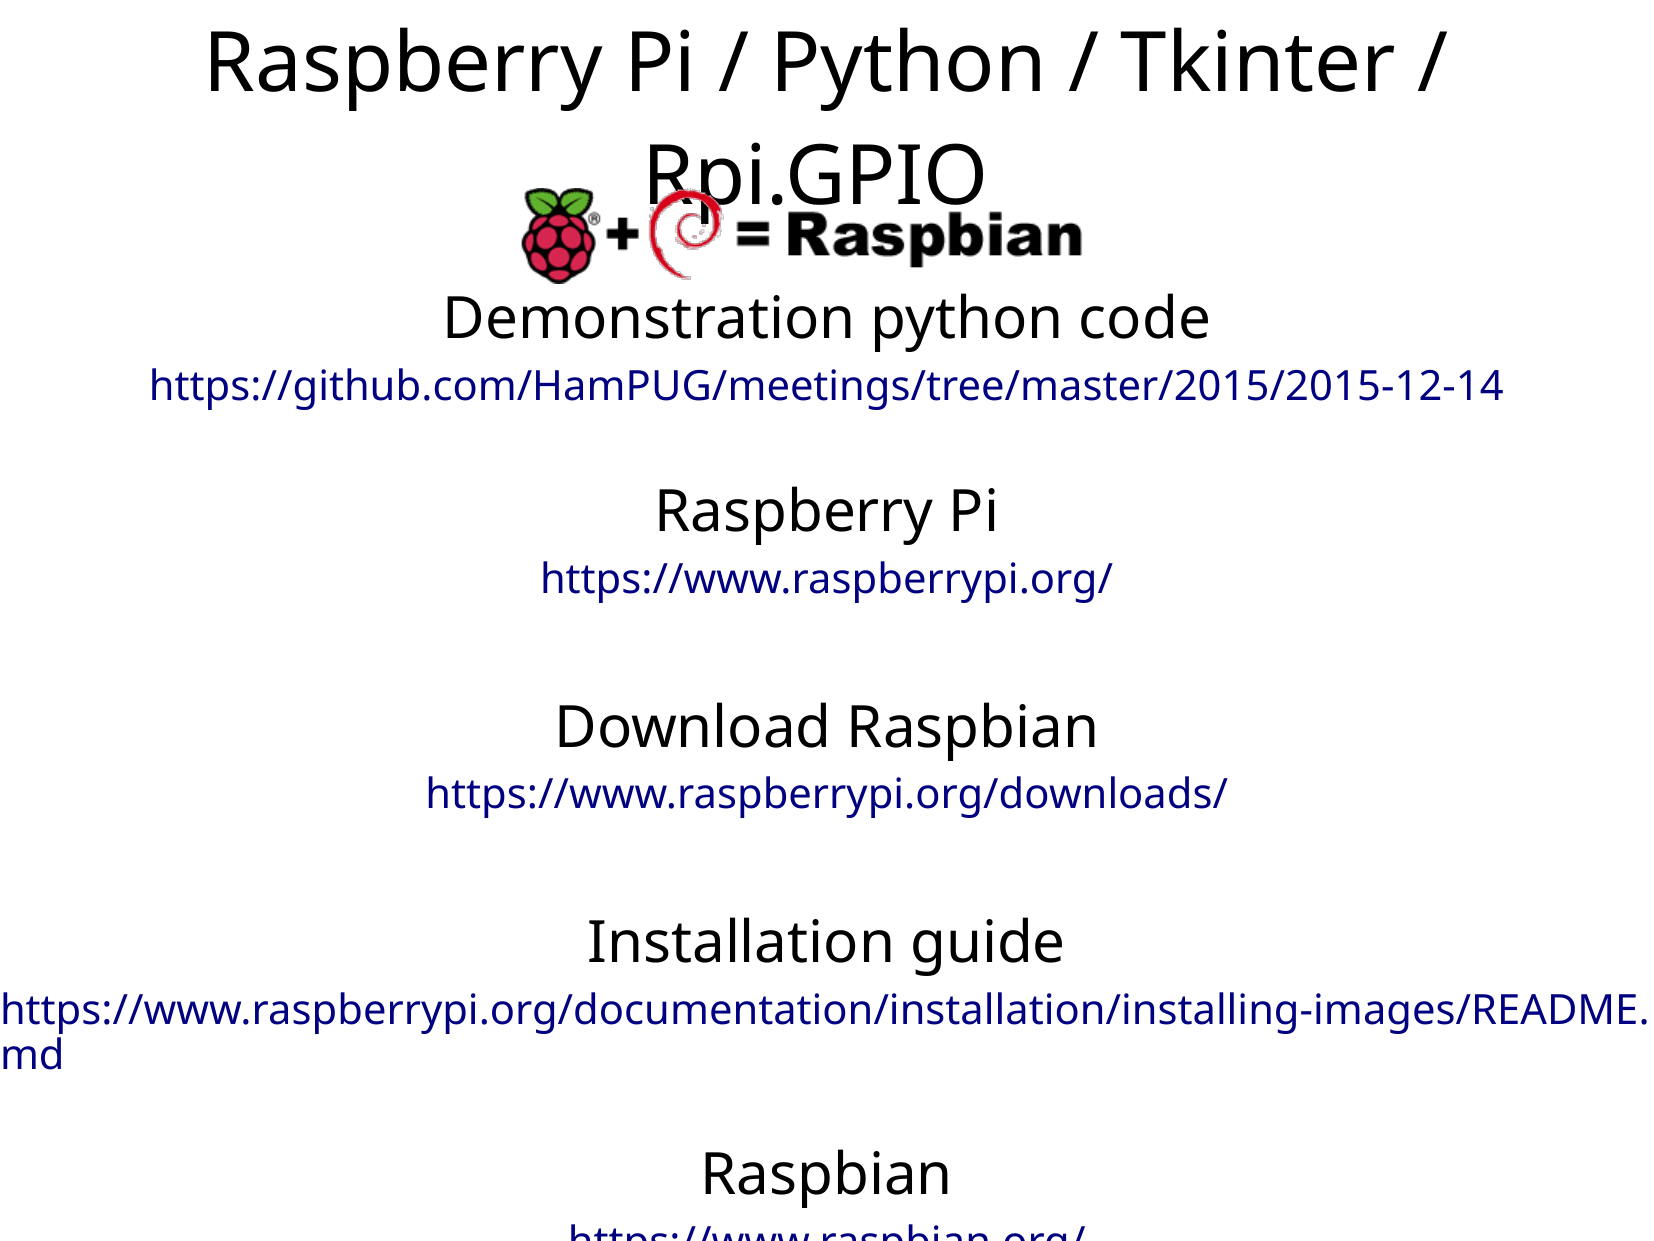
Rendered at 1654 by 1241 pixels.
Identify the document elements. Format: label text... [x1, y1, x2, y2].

picture [519, 188, 1088, 284]
text_box Demonstration python code https://github.com/HamPUG/meetings/tree/master/2015/2015-12-14 Raspberry Pi https://www.raspberrypi.org/ Download Raspbian https://www.raspberrypi.org/downloads/ Installation guide https://www.raspberrypi.org/documentation/installation/installing-images/README.md Raspbian https://www.raspbian.org/ [0, 312, 1654, 1188]
title Raspberry Pi / Python / Tkinter / Rpi.GPIO [23, 23, 1630, 208]
